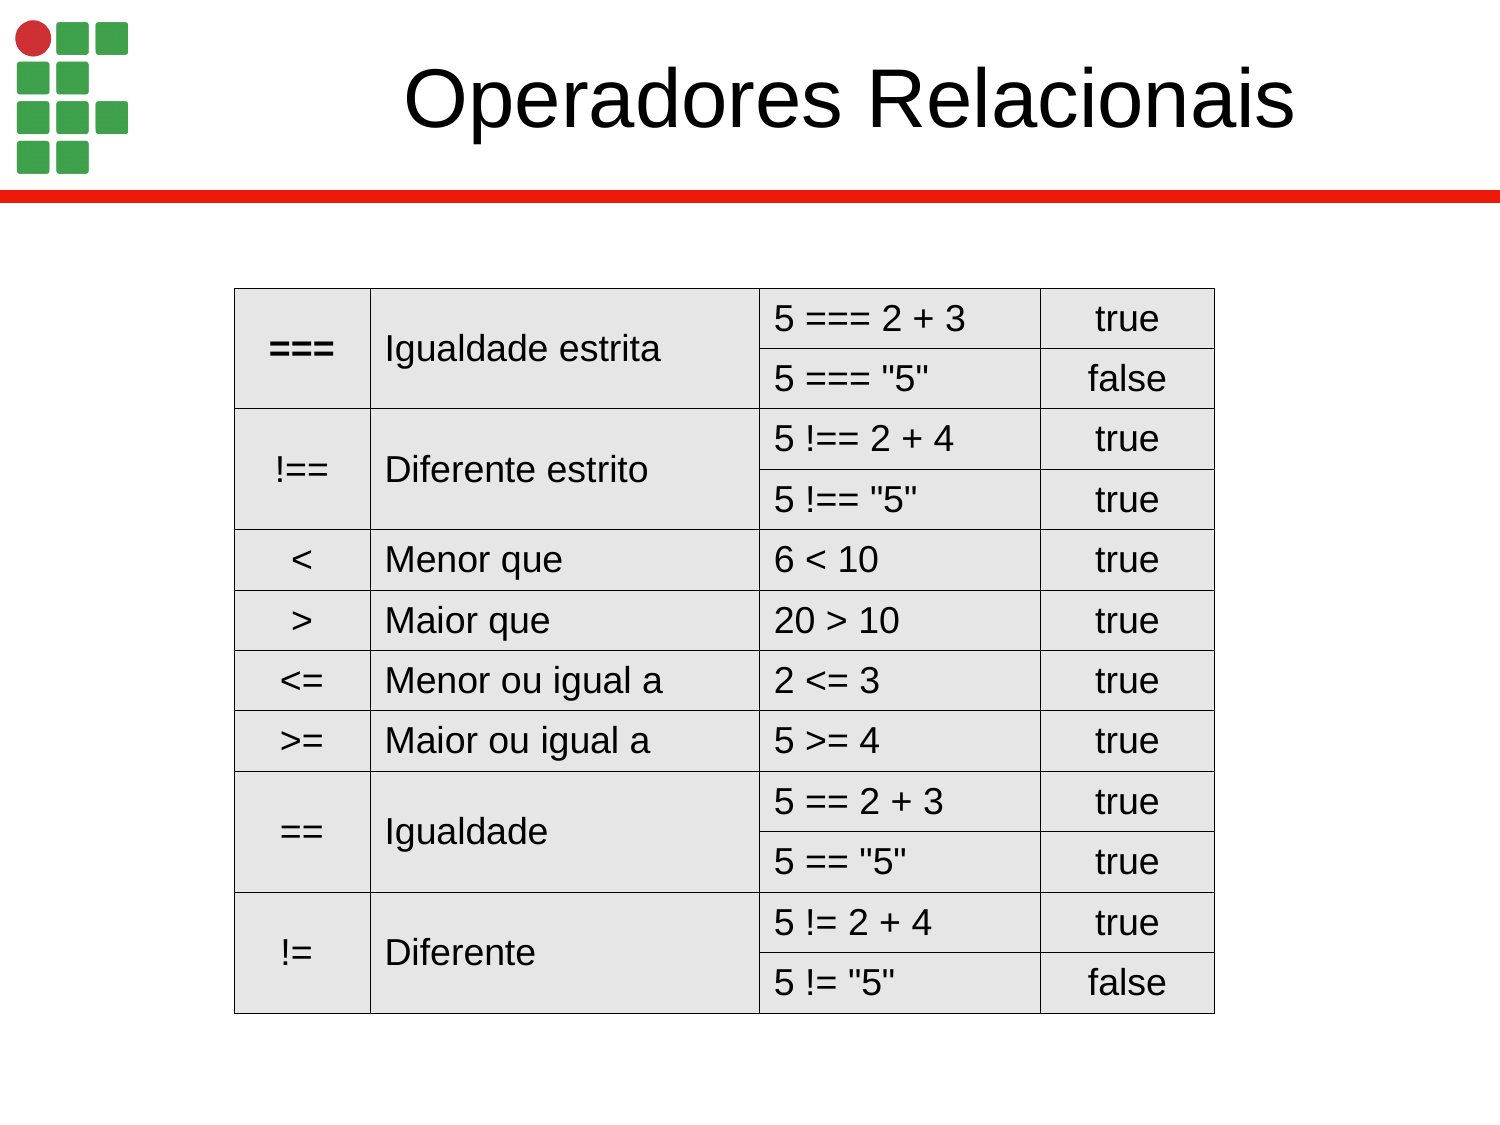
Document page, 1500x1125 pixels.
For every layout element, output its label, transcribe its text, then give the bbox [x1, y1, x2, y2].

title Operadores Relacionais [230, 0, 1471, 202]
table_cell < [235, 530, 370, 590]
table_header Igualdade estrita [371, 289, 759, 408]
table_cell > [235, 591, 370, 650]
table_cell 5 != 2 + 4 [760, 893, 1040, 952]
table_cell true [1041, 591, 1214, 650]
table_cell Menor ou igual a [371, 651, 759, 710]
table_cell == [235, 772, 370, 892]
table_cell true [1041, 409, 1214, 469]
table_cell 5 !== 2 + 4 [760, 409, 1040, 469]
table_cell false [1041, 349, 1214, 408]
table_cell 5 === "5" [760, 349, 1040, 408]
table_cell Maior que [371, 591, 759, 650]
table_cell true [1041, 772, 1214, 831]
table_cell 20 > 10 [760, 591, 1040, 650]
table_cell 6 < 10 [760, 530, 1040, 590]
table_cell Menor que [371, 530, 759, 590]
table_header 5 === 2 + 3 [760, 289, 1040, 348]
table_cell 5 != "5" [760, 953, 1040, 1013]
table_cell >= [235, 711, 370, 771]
table_cell Diferente estrito [371, 409, 759, 529]
table_cell Maior ou igual a [371, 711, 759, 771]
table_cell 5 == "5" [760, 832, 1040, 892]
table_cell 2 <= 3 [760, 651, 1040, 710]
table_cell true [1041, 893, 1214, 952]
table_header === [235, 289, 370, 408]
table_cell 5 !== "5" [760, 470, 1040, 529]
table_cell true [1041, 530, 1214, 590]
table_cell != [235, 893, 370, 1013]
table_cell Diferente [371, 893, 759, 1013]
table_cell Igualdade [371, 772, 759, 892]
table_cell true [1041, 651, 1214, 710]
table_cell true [1041, 470, 1214, 529]
picture [14, 16, 130, 178]
table_cell 5 == 2 + 3 [760, 772, 1040, 831]
table_cell false [1041, 953, 1214, 1013]
table_cell 5 >= 4 [760, 711, 1040, 771]
table_cell <= [235, 651, 370, 710]
table_cell !== [235, 409, 370, 529]
table_cell true [1041, 711, 1214, 771]
table_header true [1041, 289, 1214, 348]
table_cell true [1041, 832, 1214, 892]
